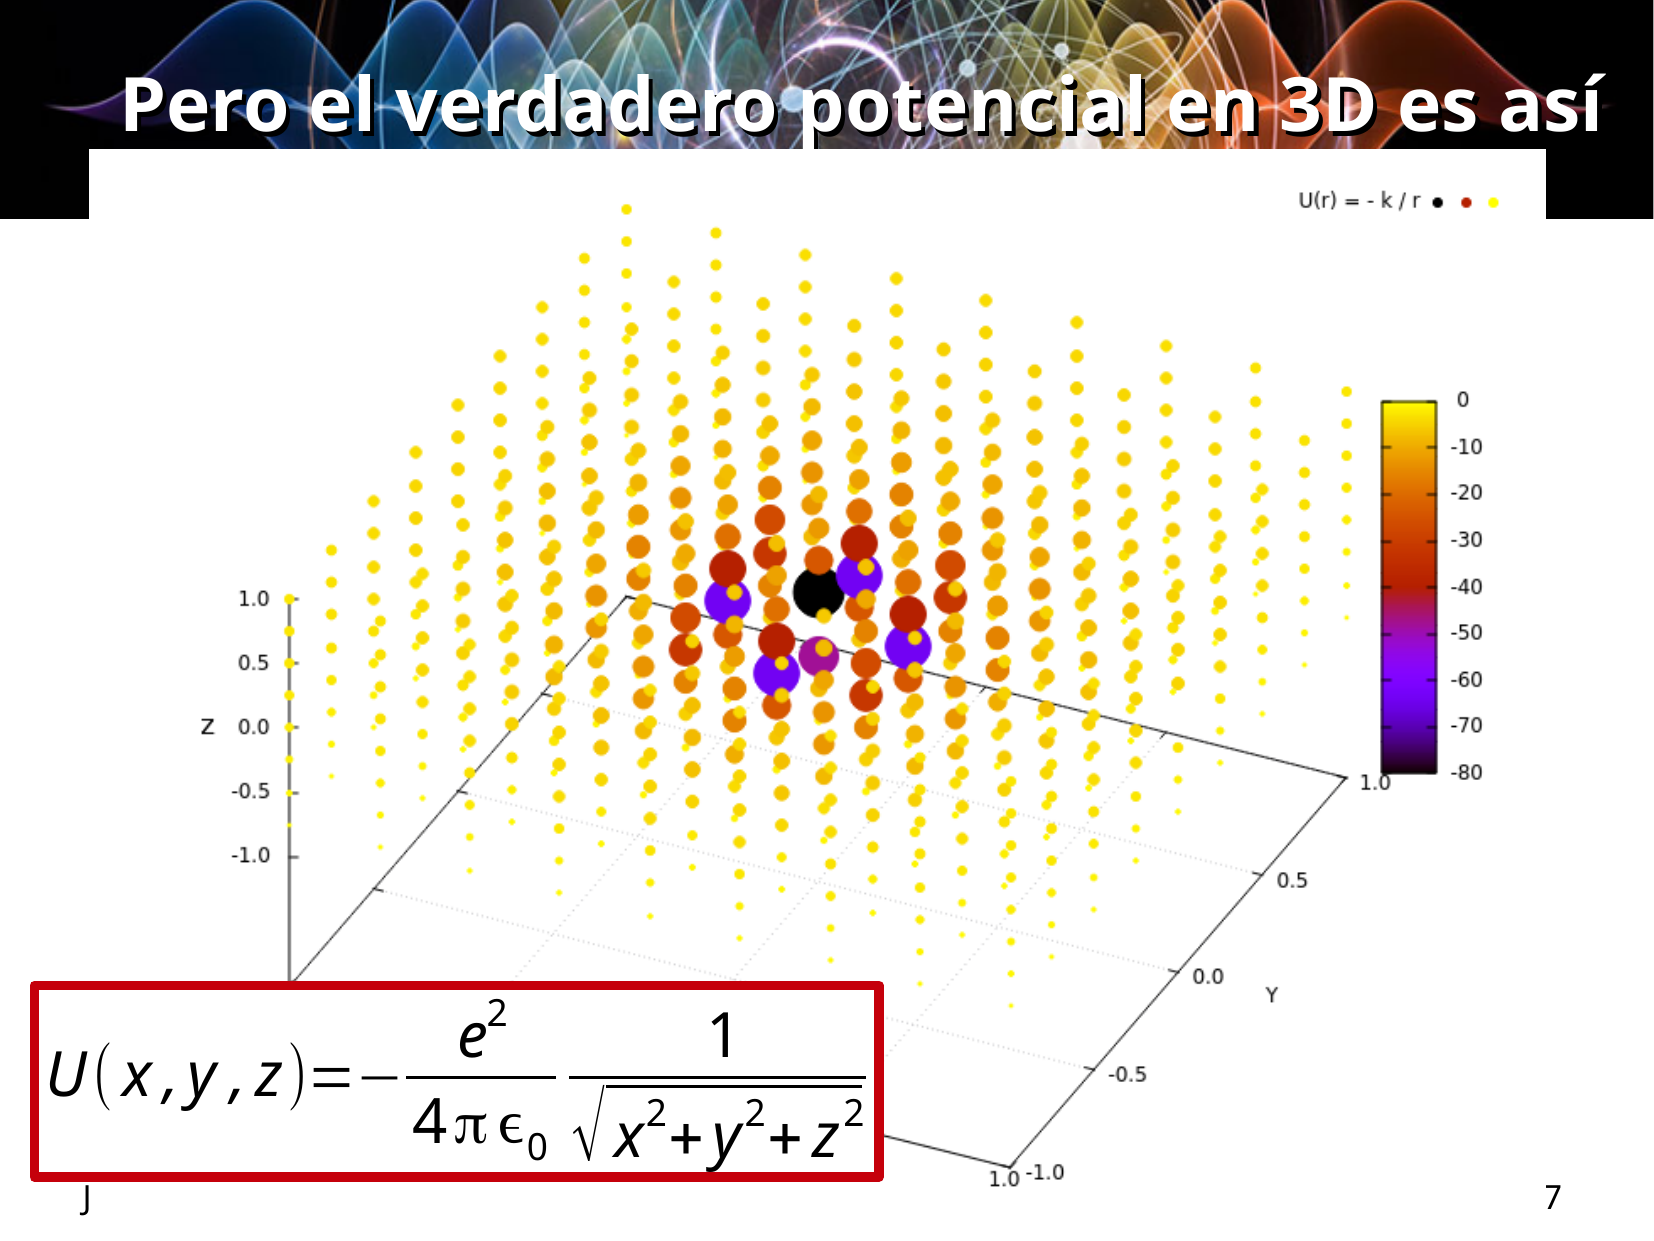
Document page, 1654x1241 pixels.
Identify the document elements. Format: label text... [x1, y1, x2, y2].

picture [0, 0, 1654, 1241]
title Pero el verdadero potencial en 3D es así [45, 15, 1606, 191]
chart [38, 990, 875, 1173]
